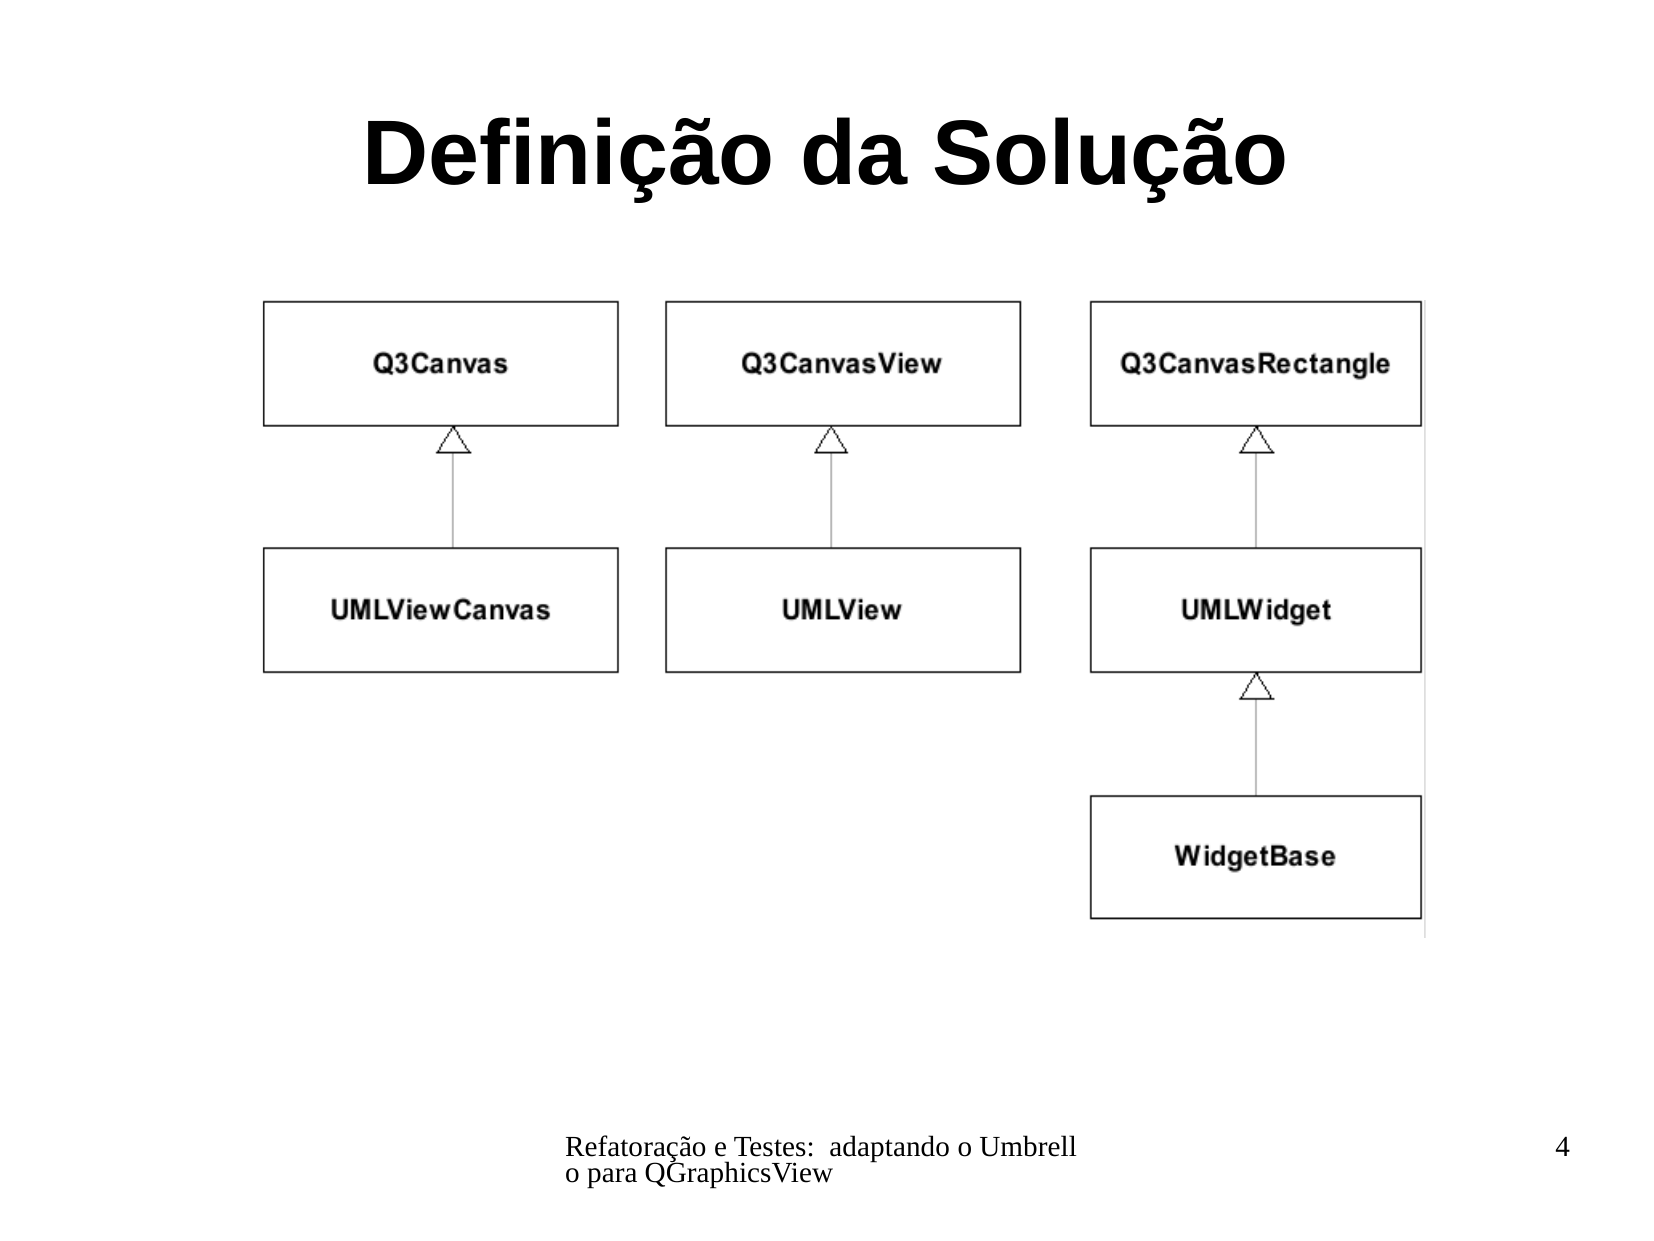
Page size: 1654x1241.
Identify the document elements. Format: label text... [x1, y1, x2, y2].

title Definição da Solução [82, 49, 1571, 257]
picture [262, 300, 1426, 938]
